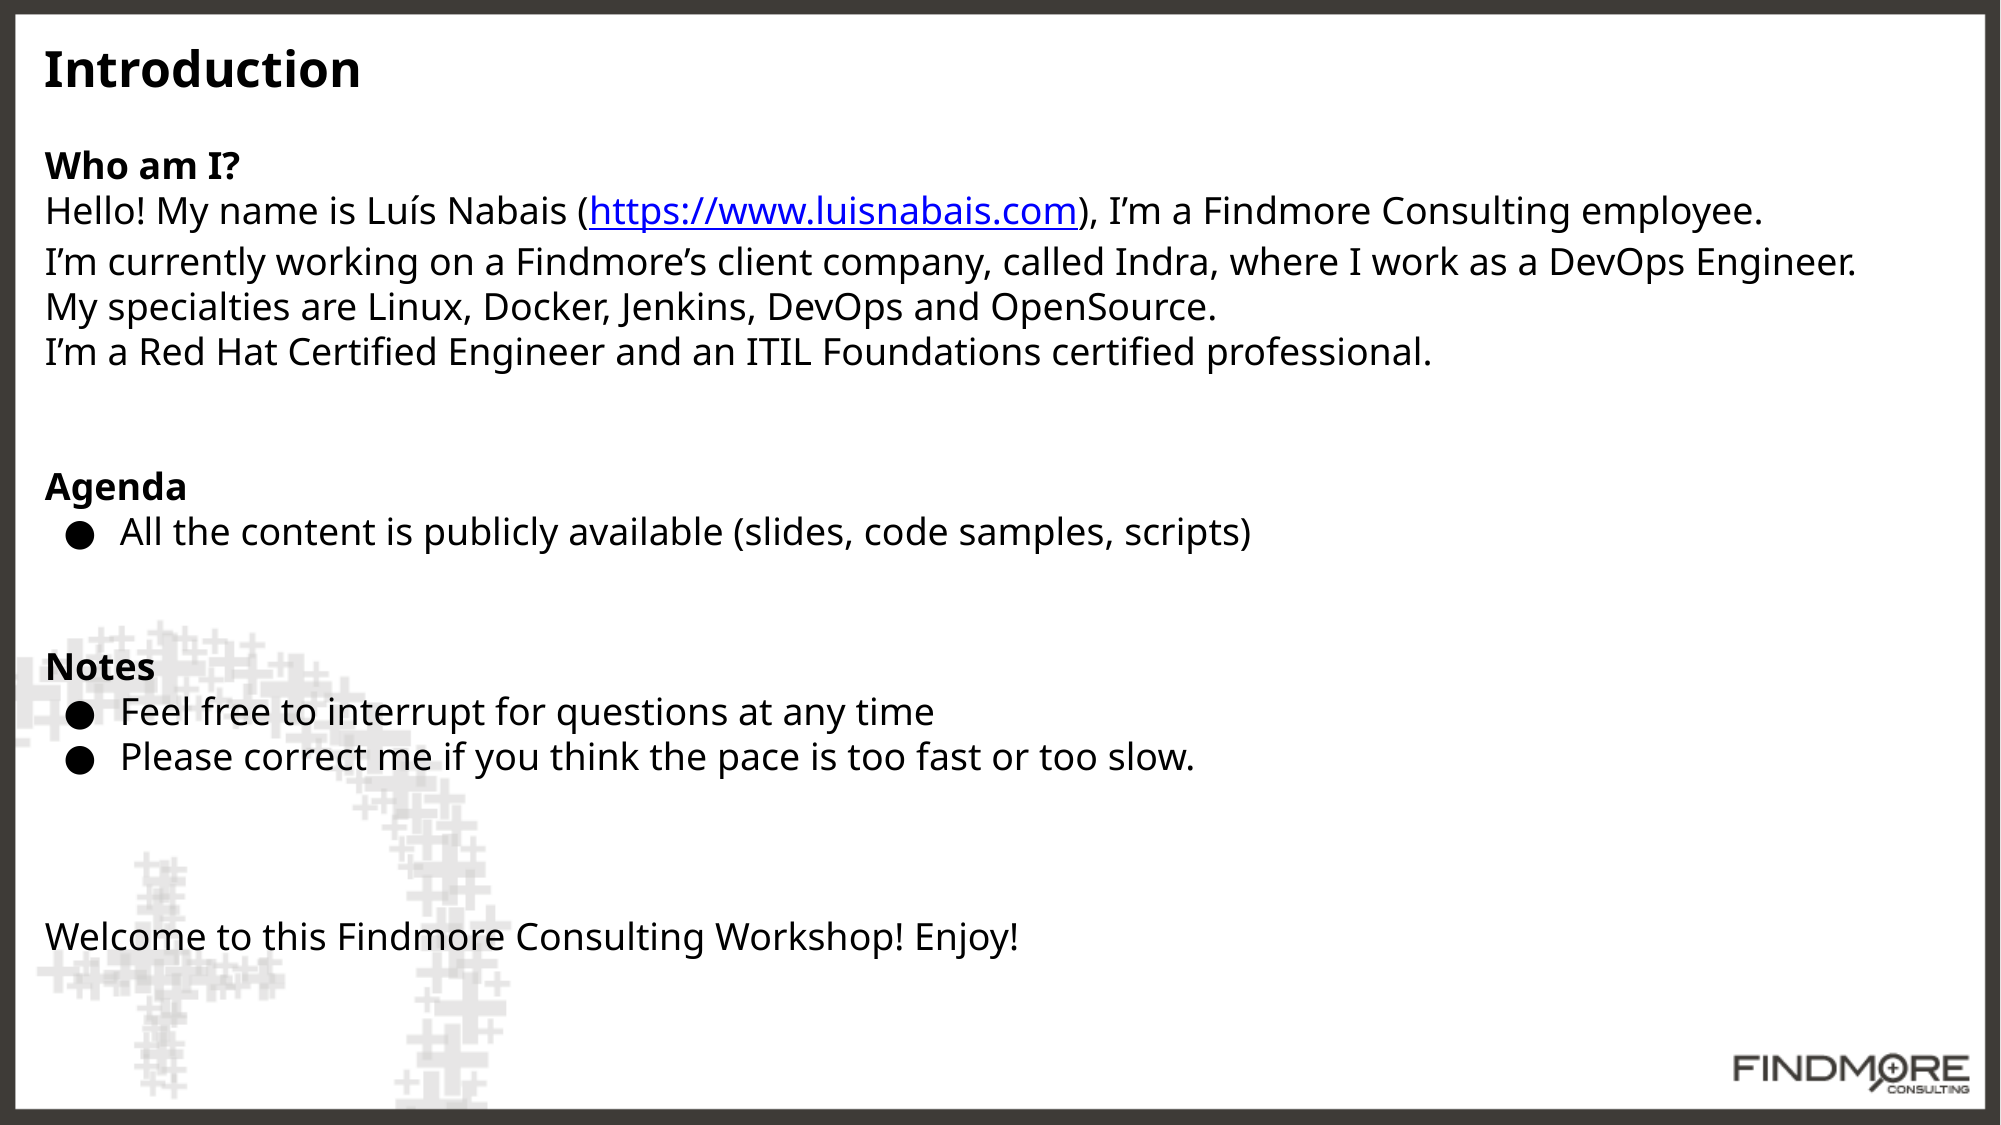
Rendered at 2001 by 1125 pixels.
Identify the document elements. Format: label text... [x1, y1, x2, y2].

picture [0, 0, 2001, 1125]
text_box Introduction Who am I? Hello! My name is Luís Nabais (https://www.luisnabais.com), I’m a Findmore Consulting employee. I’m currently working on a Findmore’s client company, called Indra, where I work as a DevOps Engineer. My specialties are Linux, Docker, Jenkins, DevOps and OpenSource. I’m a Red Hat Certified Engineer and an ITIL Foundations certified professional. Agenda All the content is publicly available (slides, code samples, scripts) Notes Feel free to interrupt for questions at any time Please correct me if you think the pace is too fast or too slow. Welcome to this Findmore Consulting Workshop! Enjoy! [29, 29, 1965, 1093]
